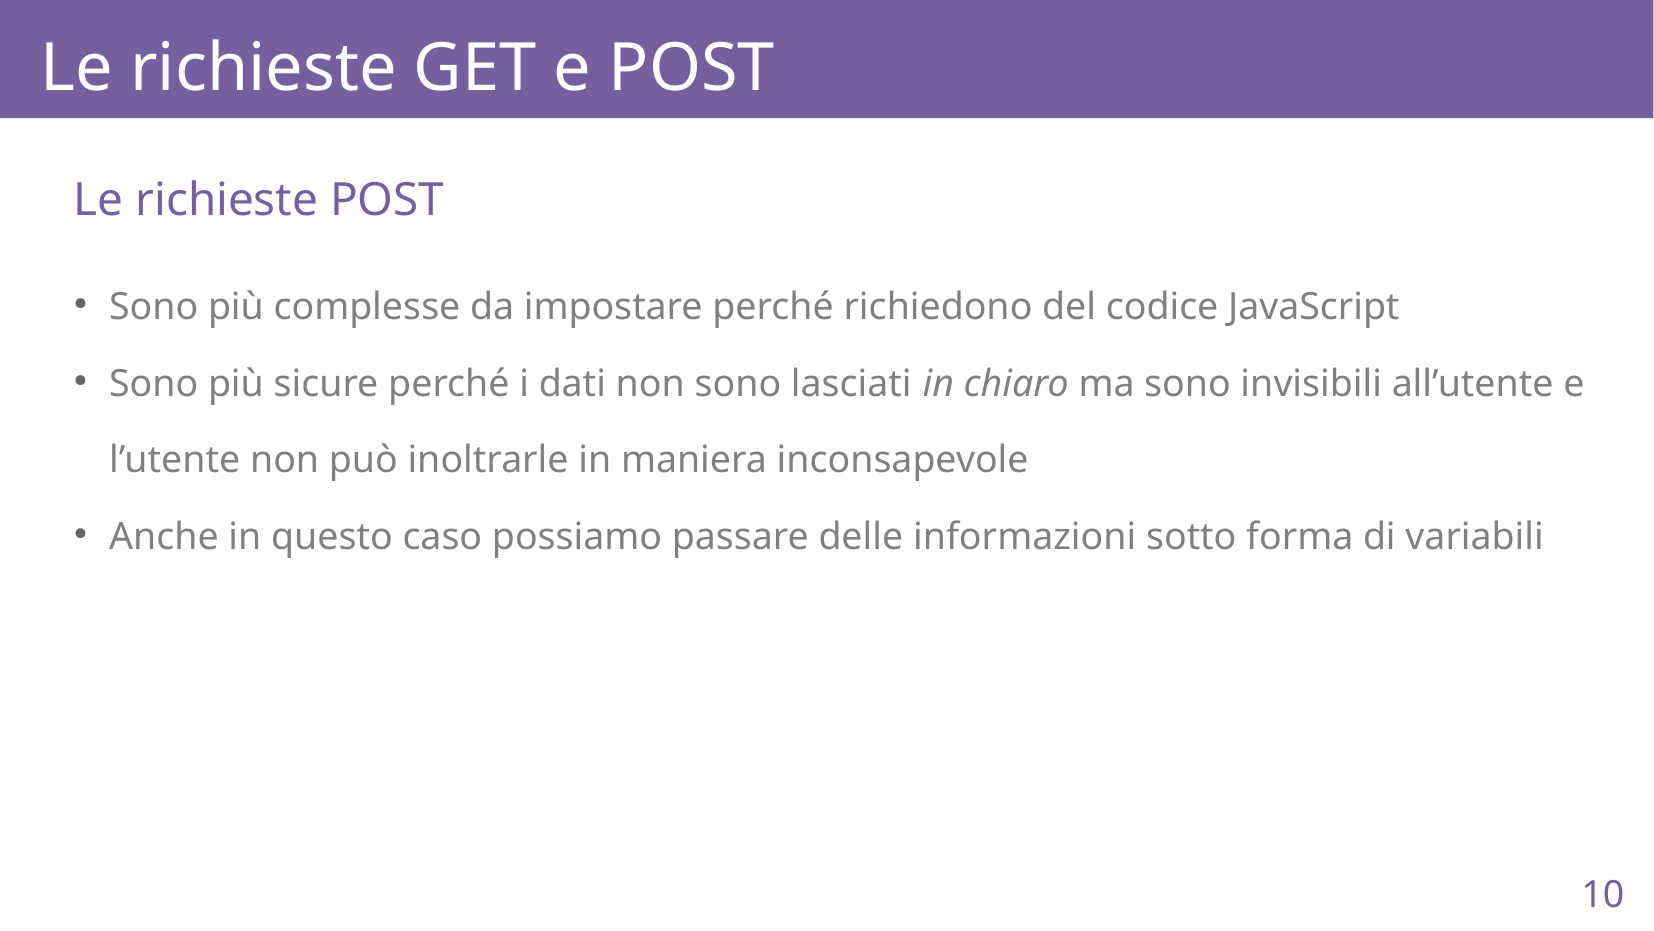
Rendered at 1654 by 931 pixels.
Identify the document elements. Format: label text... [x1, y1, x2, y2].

text_box Sono più complesse da impostare perché richiedono del codice JavaScript Sono più sicure perché i dati non sono lasciati in chiaro ma sono invisibili all’utente e l’utente non può inoltrarle in maniera inconsapevole Anche in questo caso possiamo passare delle informazioni sotto forma di variabili [59, 246, 1599, 532]
text_box <numero> [1510, 860, 1654, 931]
text_box Le richieste GET e POST [25, 11, 942, 107]
text_box [0, 0, 1654, 119]
text_box Le richieste POST [59, 158, 1107, 229]
